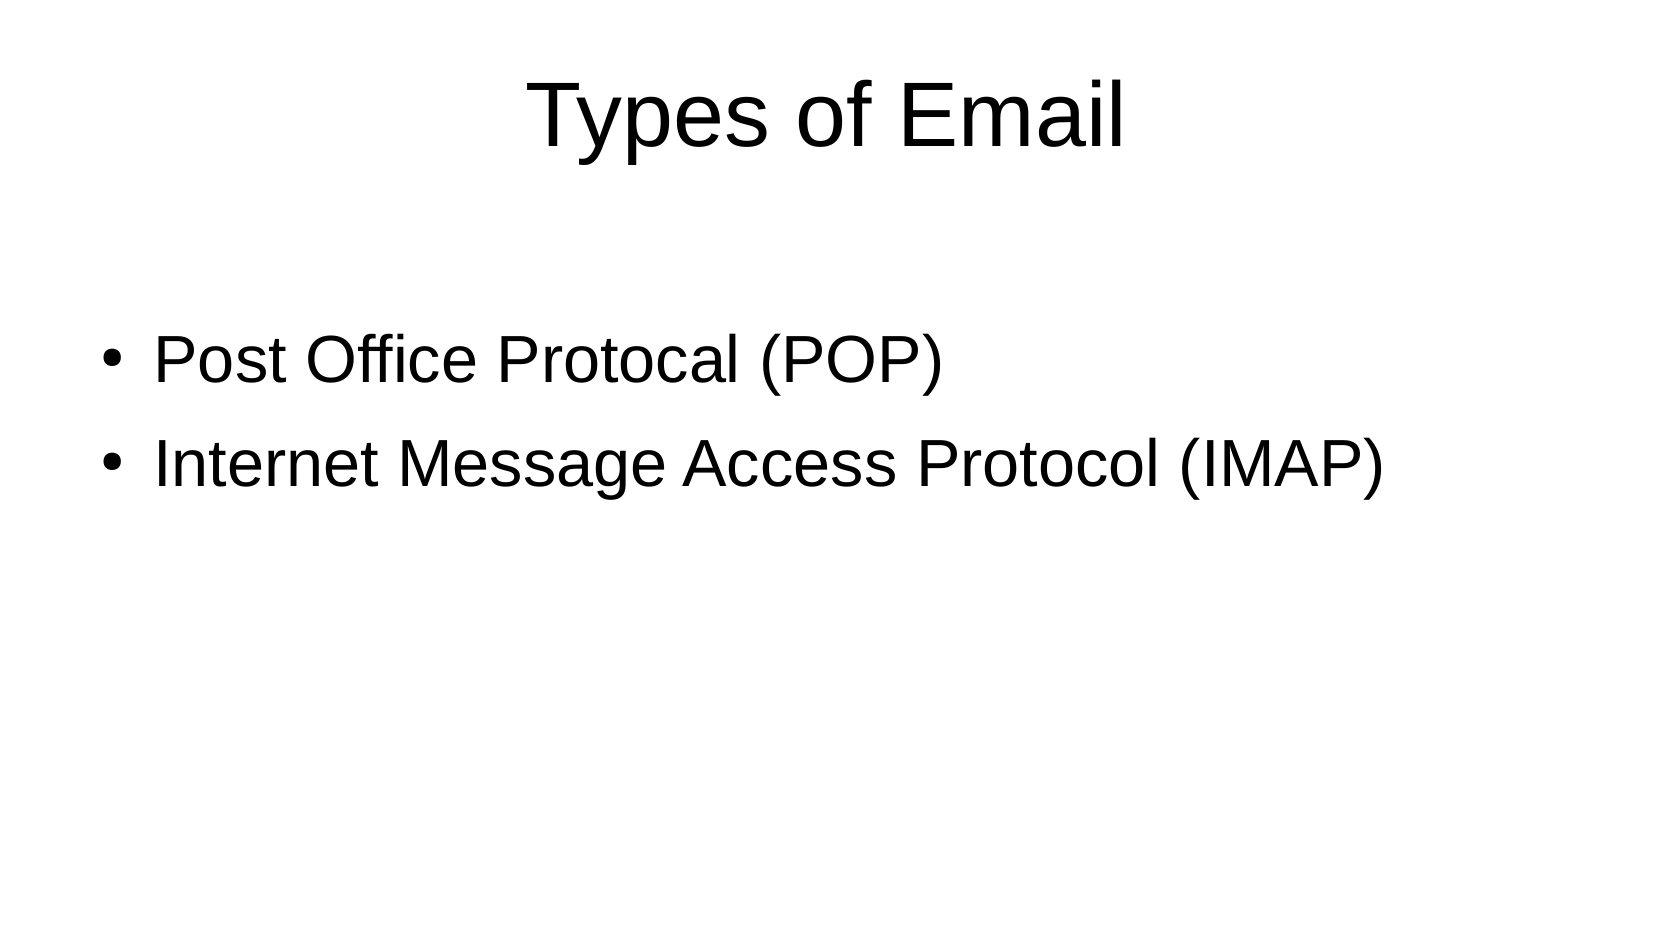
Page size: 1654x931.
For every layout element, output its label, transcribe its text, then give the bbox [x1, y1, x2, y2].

list Post Office Protocal (POP) Internet Message Access Protocol (IMAP) [82, 217, 1571, 758]
title Types of Email [82, 37, 1571, 193]
